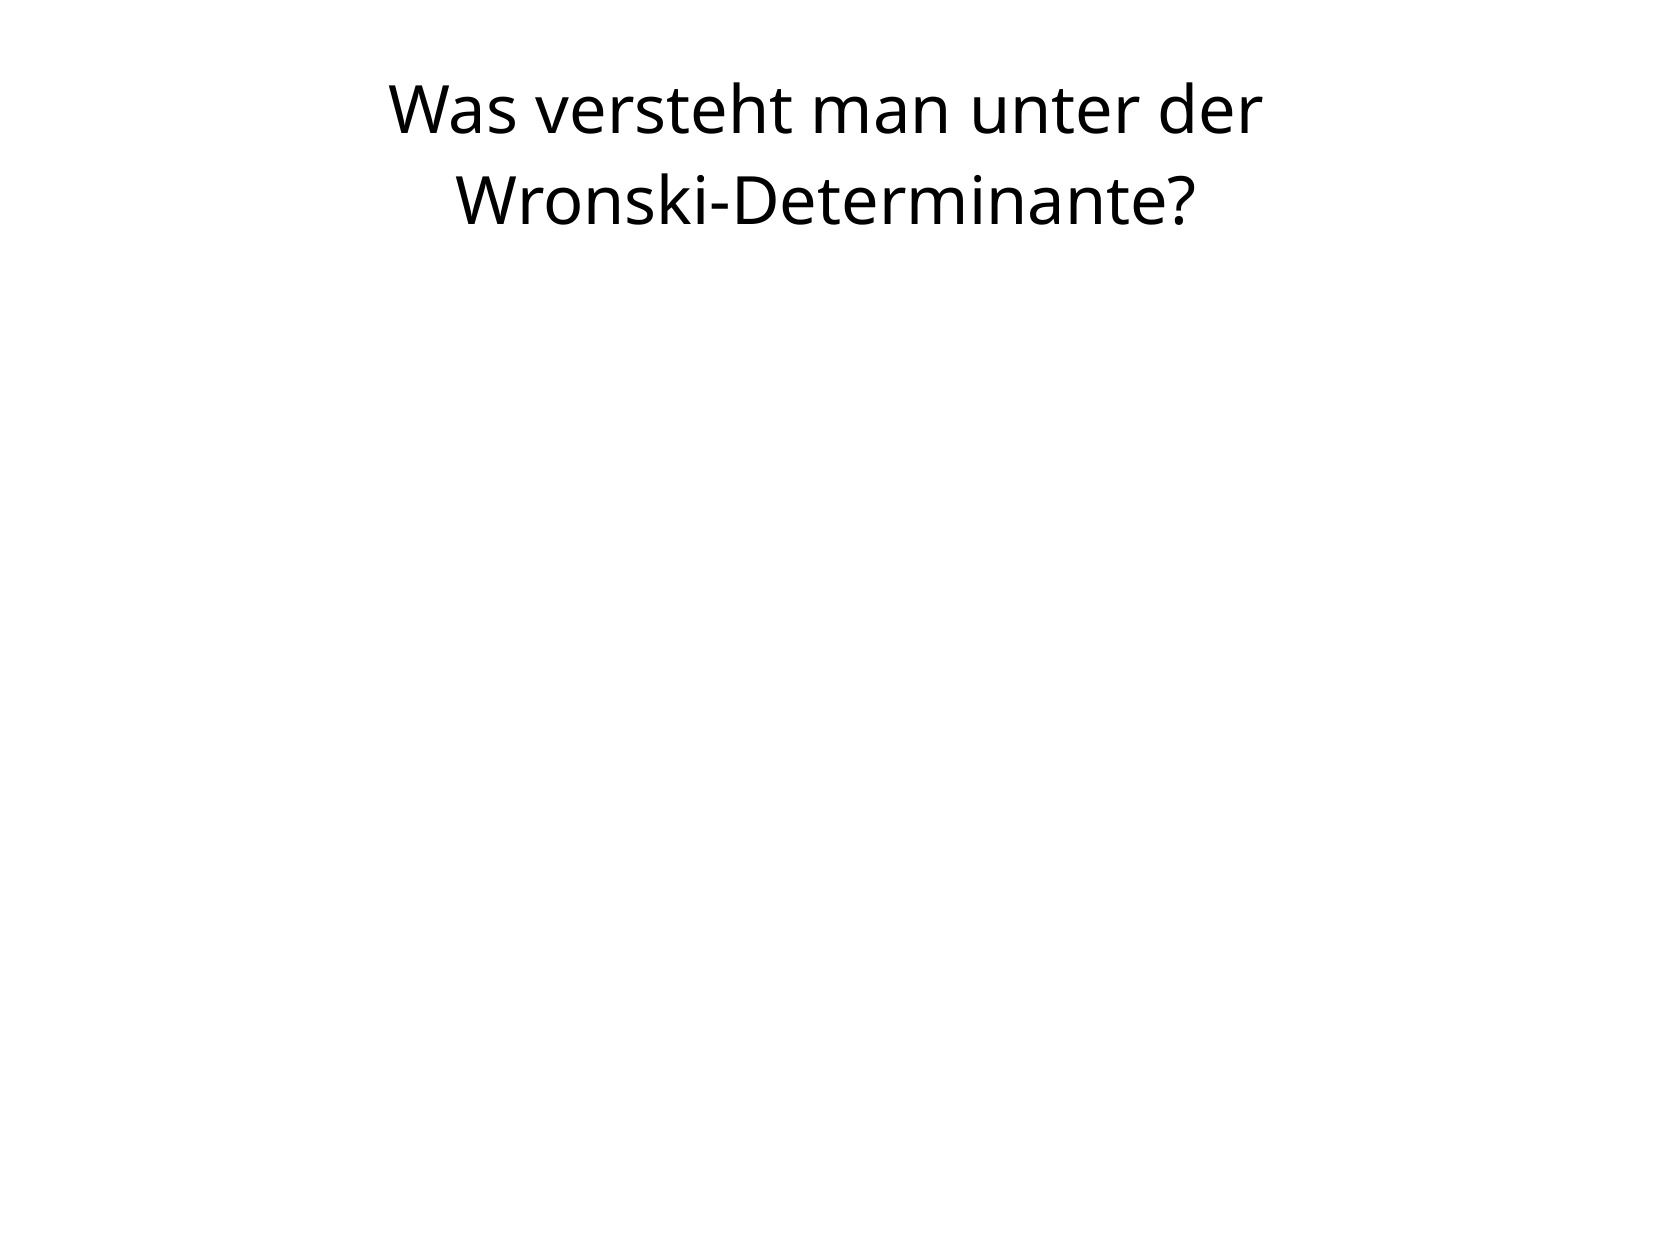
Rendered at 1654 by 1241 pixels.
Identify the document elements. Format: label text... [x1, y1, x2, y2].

title Was versteht man unter der Wronski‑Determinante? [82, 49, 1571, 257]
